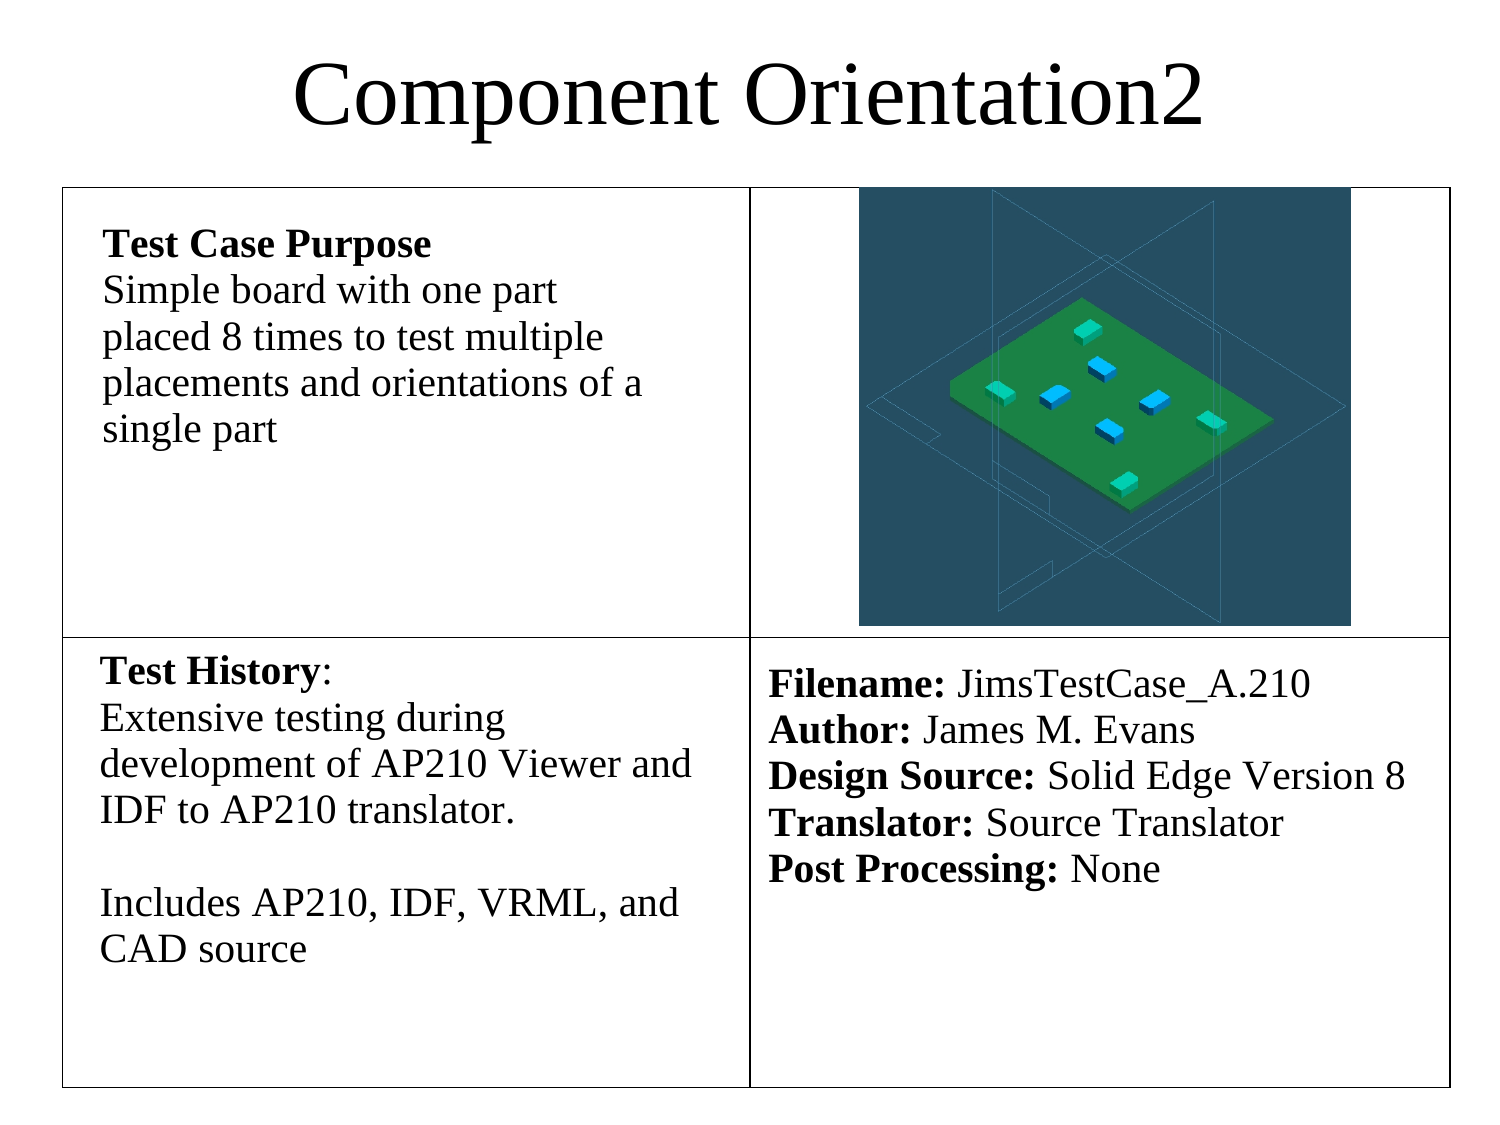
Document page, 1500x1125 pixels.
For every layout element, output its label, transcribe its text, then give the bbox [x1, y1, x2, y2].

text_box Test Case Purpose Simple board with one part placed 8 times to test multiple placements and orientations of a single part [87, 212, 676, 460]
picture [859, 187, 1351, 626]
text_box Test History: Extensive testing during development of AP210 Viewer and IDF to AP210 translator. Includes AP210, IDF, VRML, and CAD source [84, 639, 726, 980]
title Component Orientation2 [112, 0, 1388, 188]
text_box Filename: JimsTestCase_A.210 Author: James M. Evans Design Source: Solid Edge Version 8 Translator: Source Translator Post Processing: None [753, 652, 1422, 1010]
